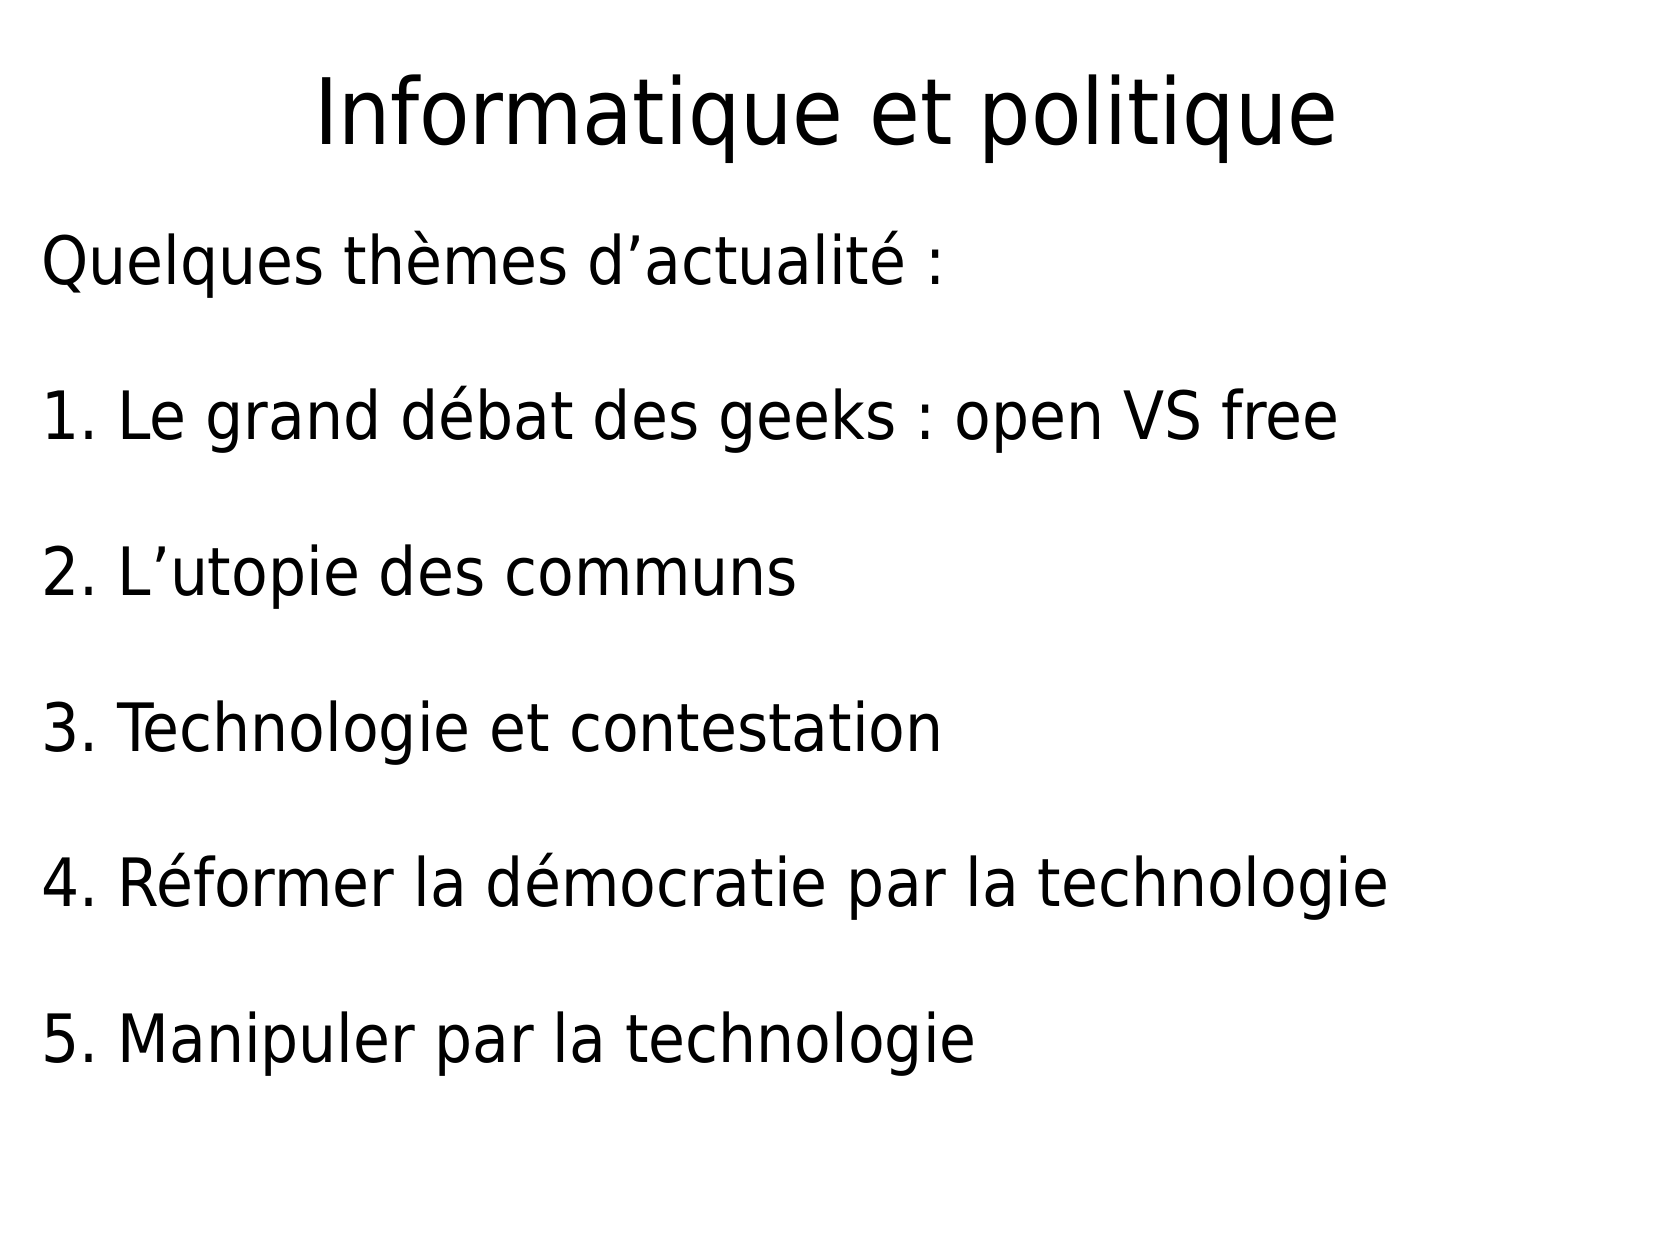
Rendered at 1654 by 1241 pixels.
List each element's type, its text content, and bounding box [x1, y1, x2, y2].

title Quelques thèmes d’actualité : 1. Le grand débat des geeks : open VS free 2. L’utopie des communs 3. Technologie et contestation 4. Réformer la démocratie par la technologie 5. Manipuler par la technologie [41, 222, 1613, 1183]
title Informatique et politique [41, 12, 1613, 214]
